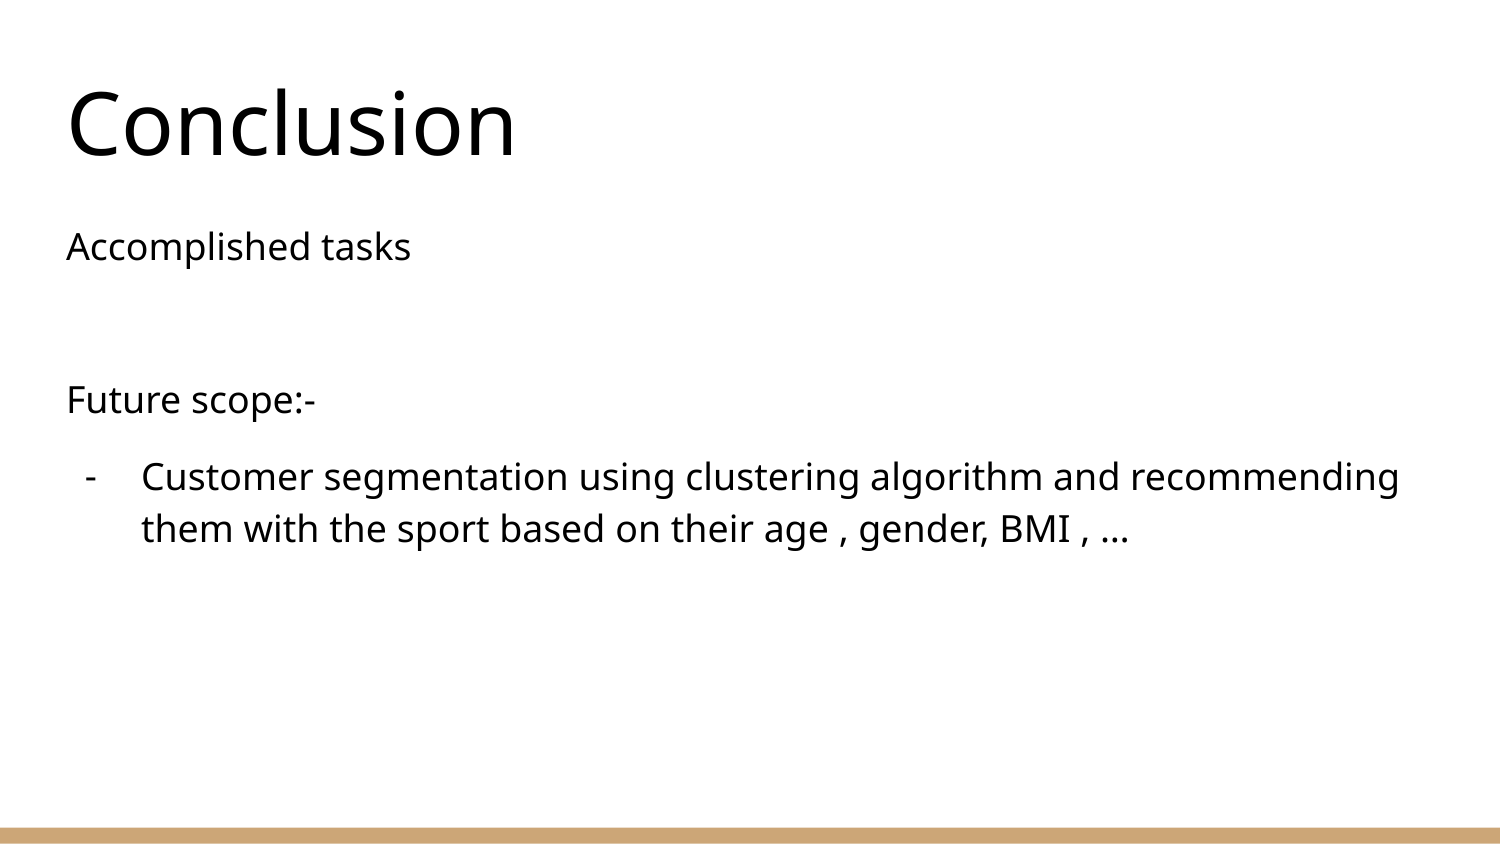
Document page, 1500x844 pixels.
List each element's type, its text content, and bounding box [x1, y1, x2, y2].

list Accomplished tasks Future scope:- Customer segmentation using clustering algorithm and recommending them with the sport based on their age , gender, BMI , … [51, 200, 1449, 752]
title Conclusion [51, 51, 1449, 189]
